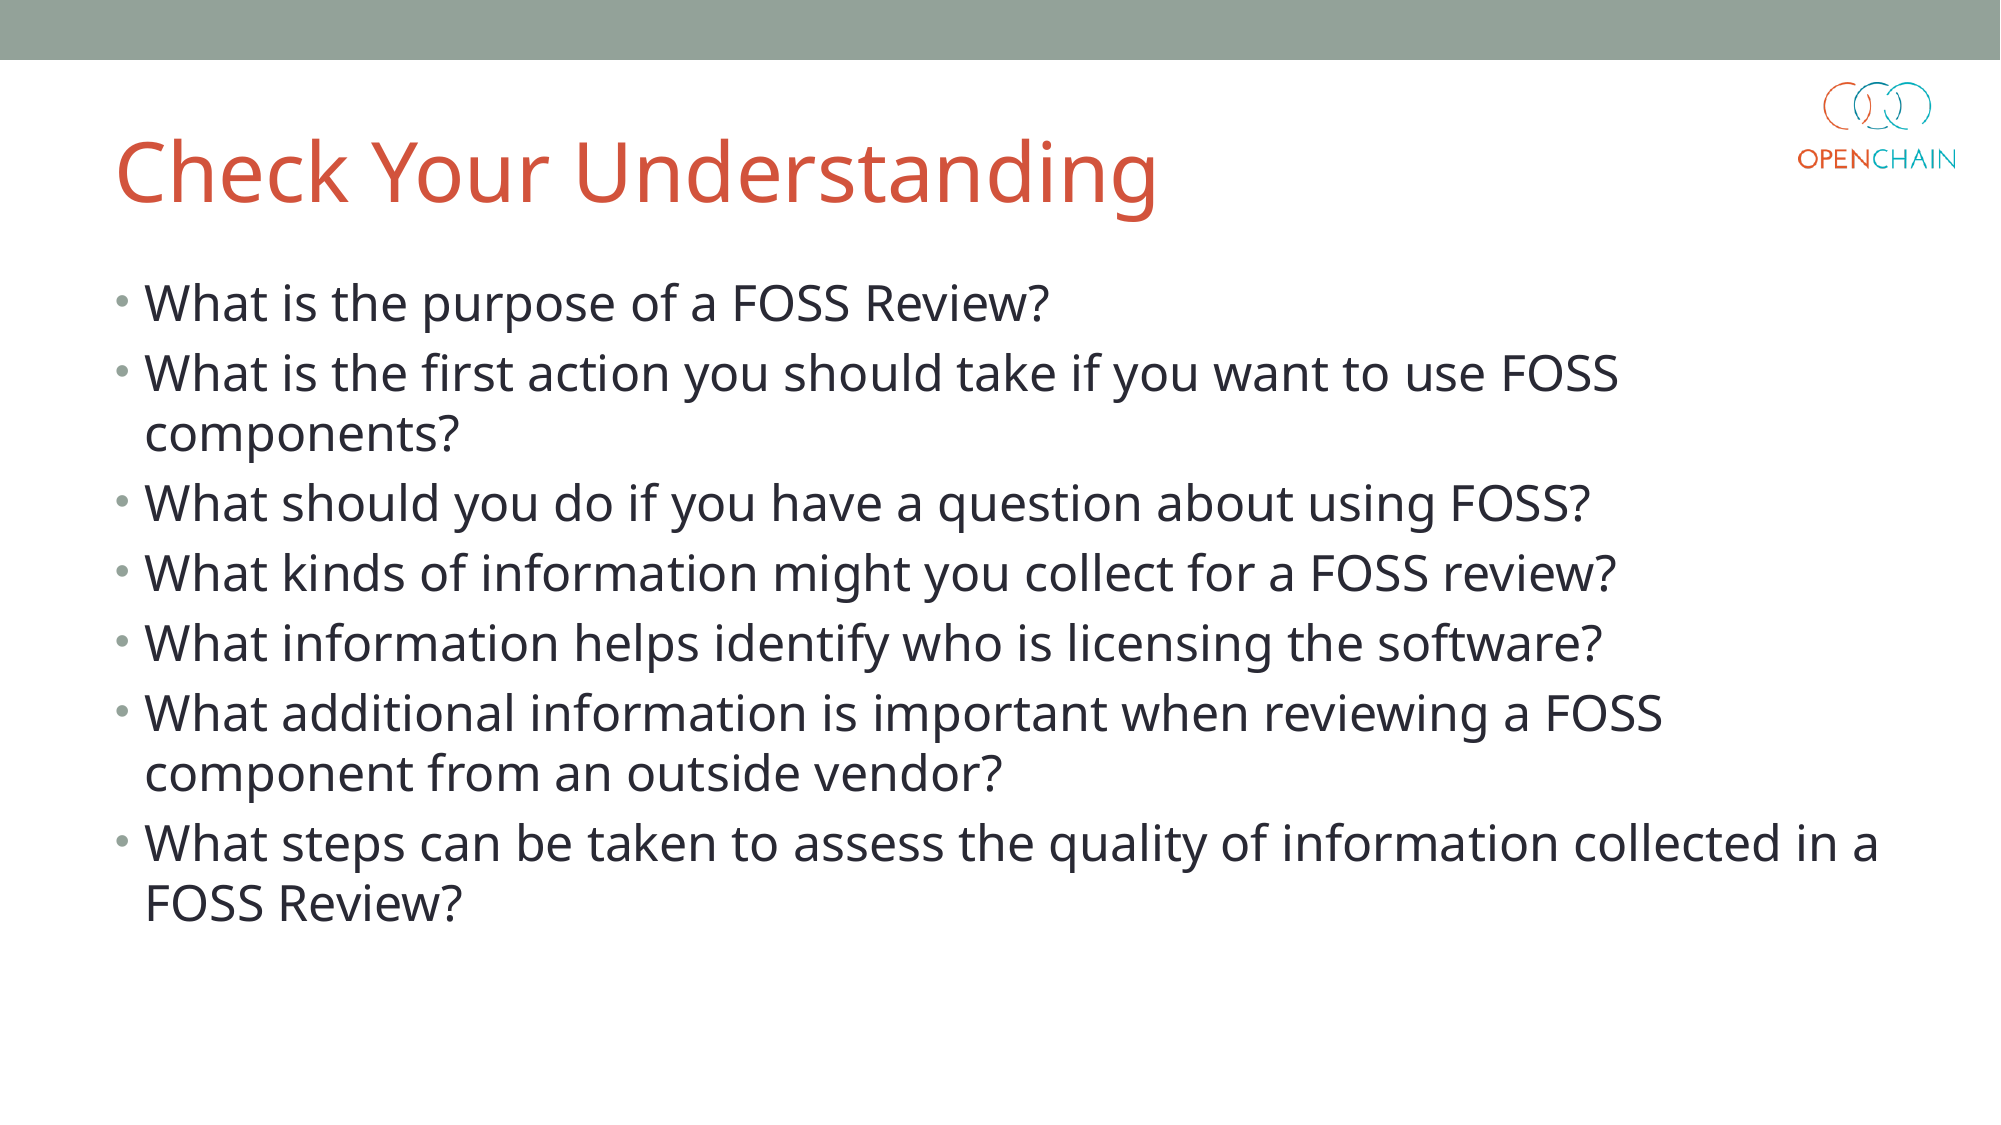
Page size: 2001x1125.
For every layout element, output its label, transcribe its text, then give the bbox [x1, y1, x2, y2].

picture [1798, 82, 1955, 169]
text_box What is the purpose of a FOSS Review? What is the first action you should take if you want to use FOSS components? What should you do if you have a question about using FOSS? What kinds of information might you collect for a FOSS review? What information helps identify who is licensing the software? What additional information is important when reviewing a FOSS component from an outside vendor? What steps can be taken to assess the quality of information collected in a FOSS Review? [99, 263, 1900, 1064]
text_box Check Your Understanding [99, 87, 1900, 250]
